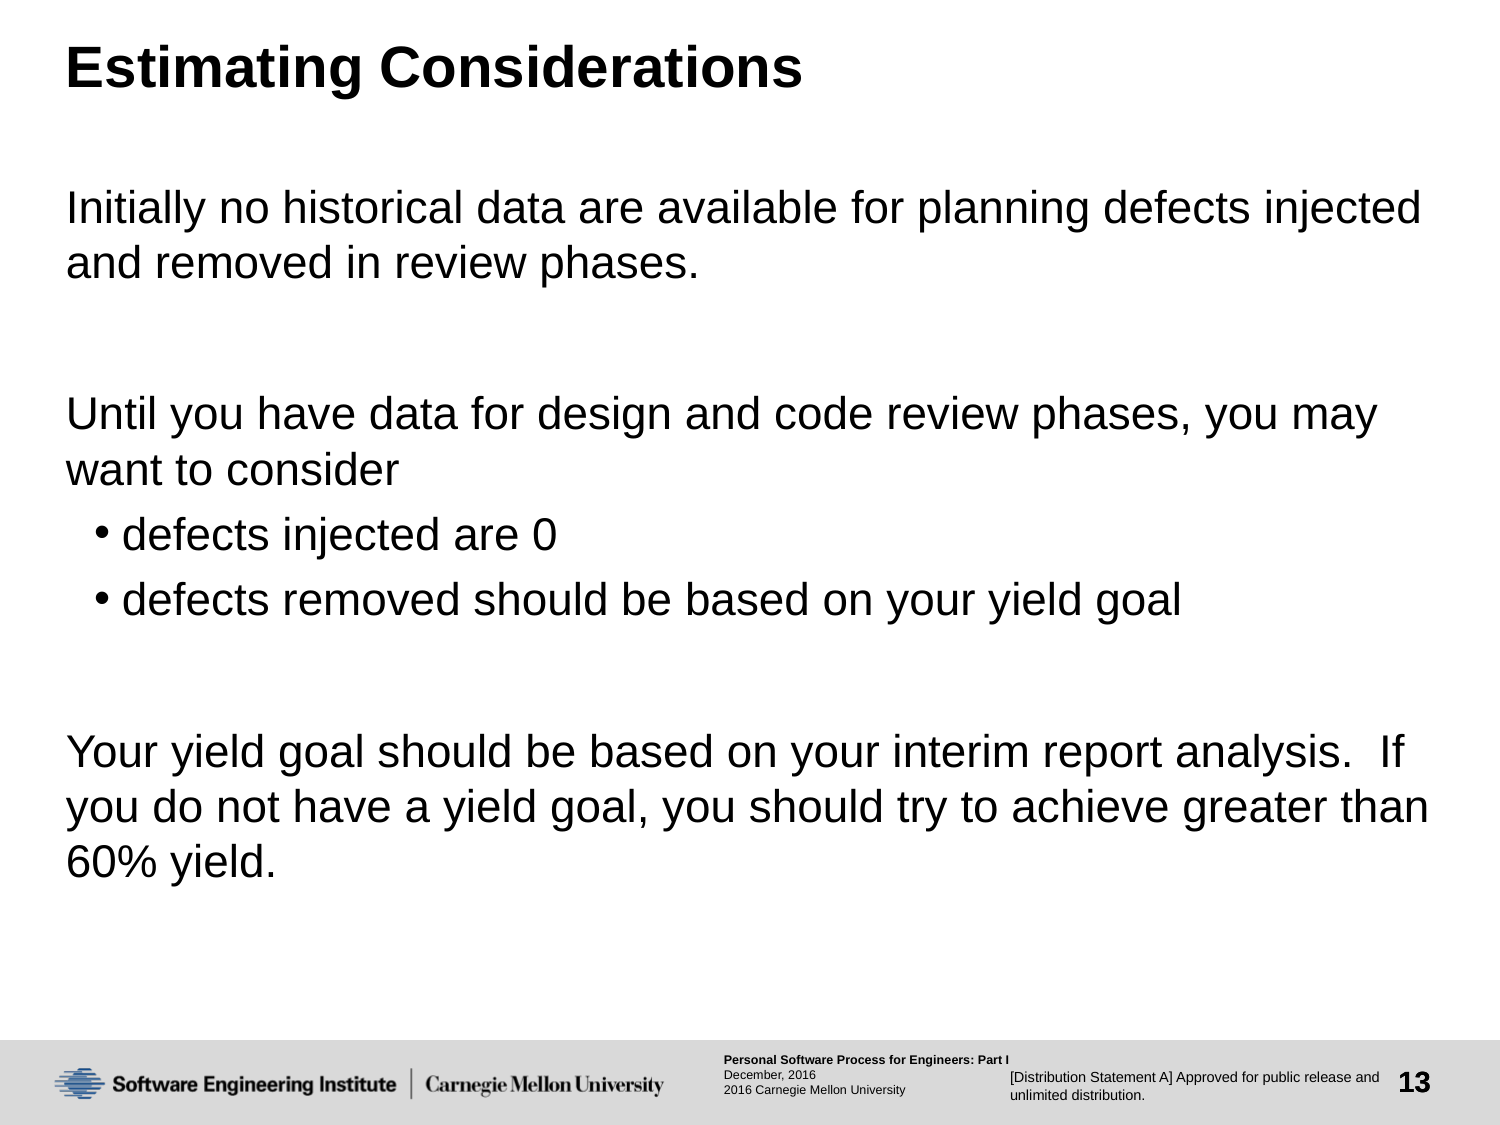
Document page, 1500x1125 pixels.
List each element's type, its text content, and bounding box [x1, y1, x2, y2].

title Estimating Considerations [65, 37, 1313, 148]
list Initially no historical data are available for planning defects injected and removed in review phases. Until you have data for design and code review phases, you may want to consider defects injected are 0 defects removed should be based on your yield goal Your yield goal should be based on your interim report analysis. If you do not have a yield goal, you should try to achieve greater than 60% yield. [65, 177, 1431, 1000]
picture [46, 1061, 673, 1104]
